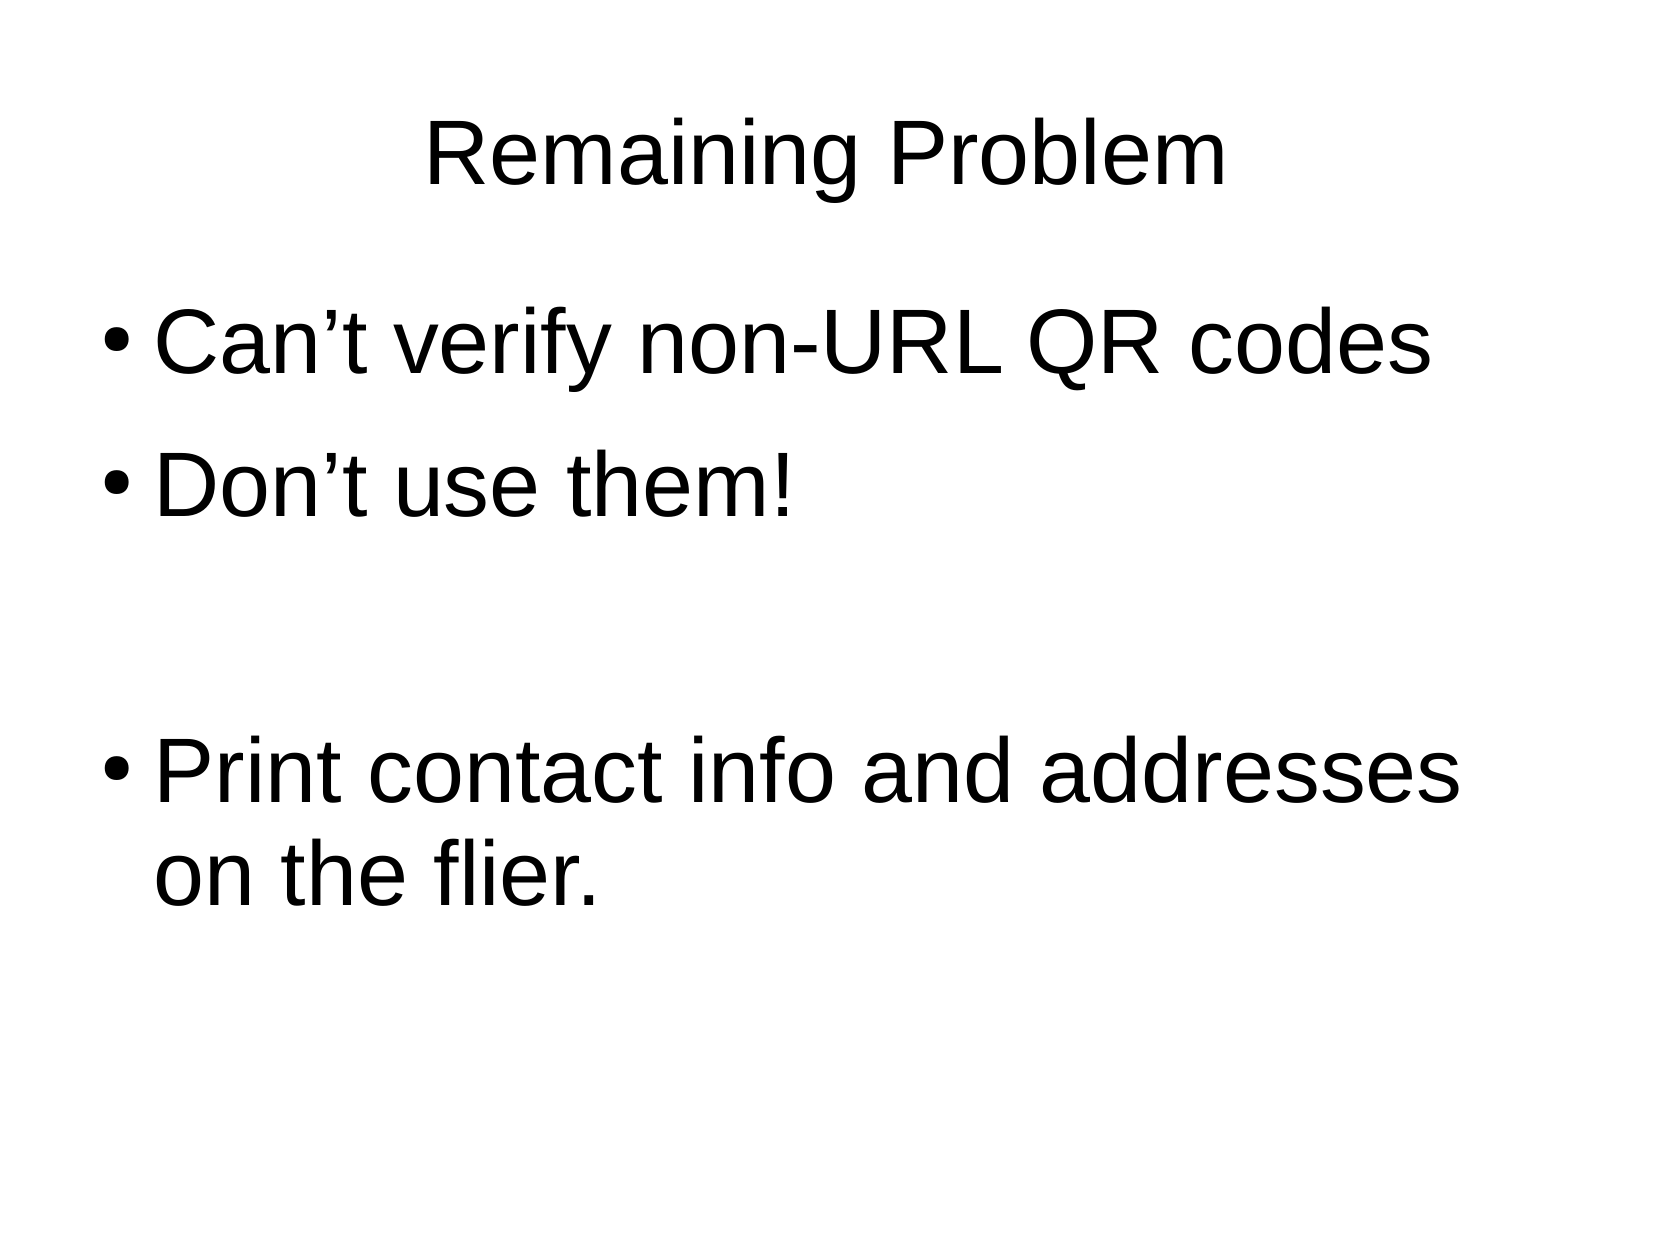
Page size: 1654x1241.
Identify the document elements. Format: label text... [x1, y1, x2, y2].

list Can’t verify non-URL QR codes Don’t use them! Print contact info and addresses on the flier. [82, 290, 1571, 1010]
title Remaining Problem [82, 49, 1571, 257]
